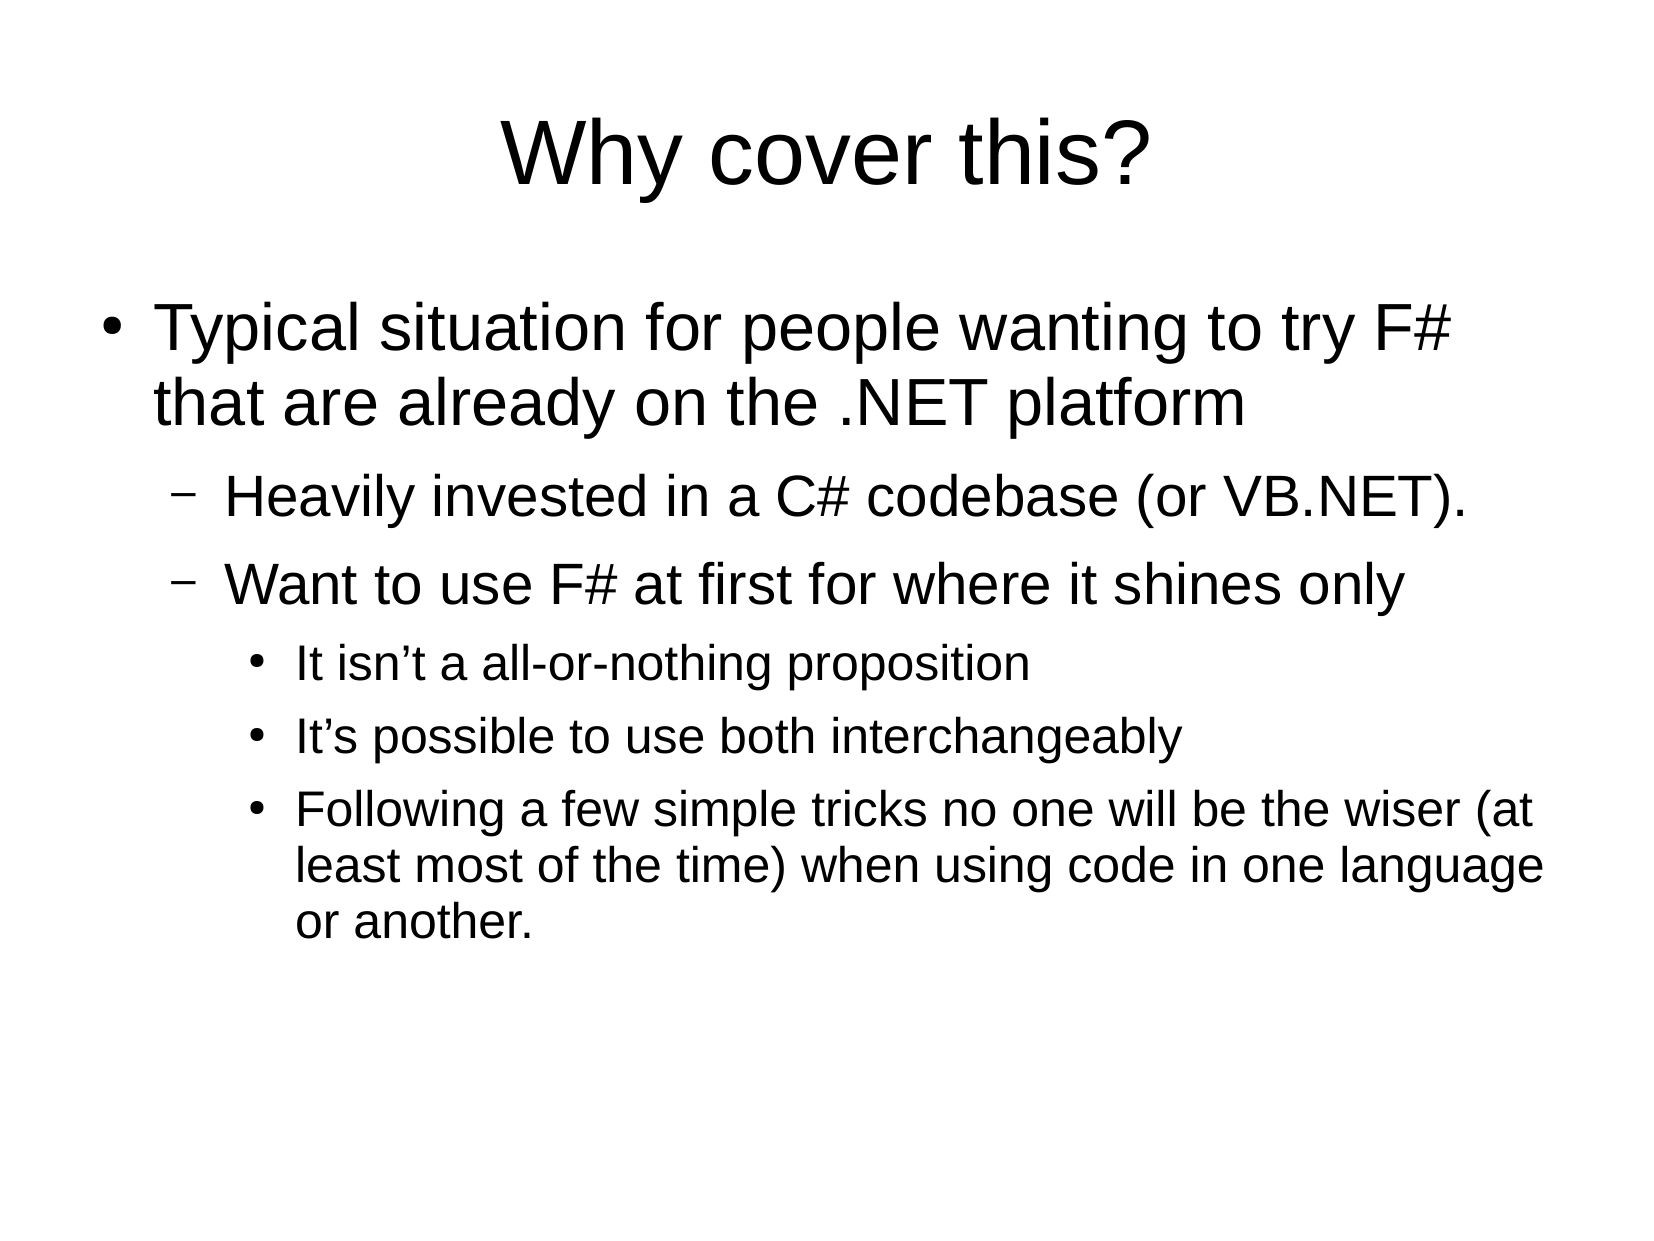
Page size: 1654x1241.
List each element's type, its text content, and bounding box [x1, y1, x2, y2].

list Typical situation for people wanting to try F# that are already on the .NET platform Heavily invested in a C# codebase (or VB.NET). Want to use F# at first for where it shines only It isn’t a all-or-nothing proposition It’s possible to use both interchangeably Following a few simple tricks no one will be the wiser (at least most of the time) when using code in one language or another. [82, 290, 1571, 1010]
title Why cover this? [82, 49, 1571, 257]
